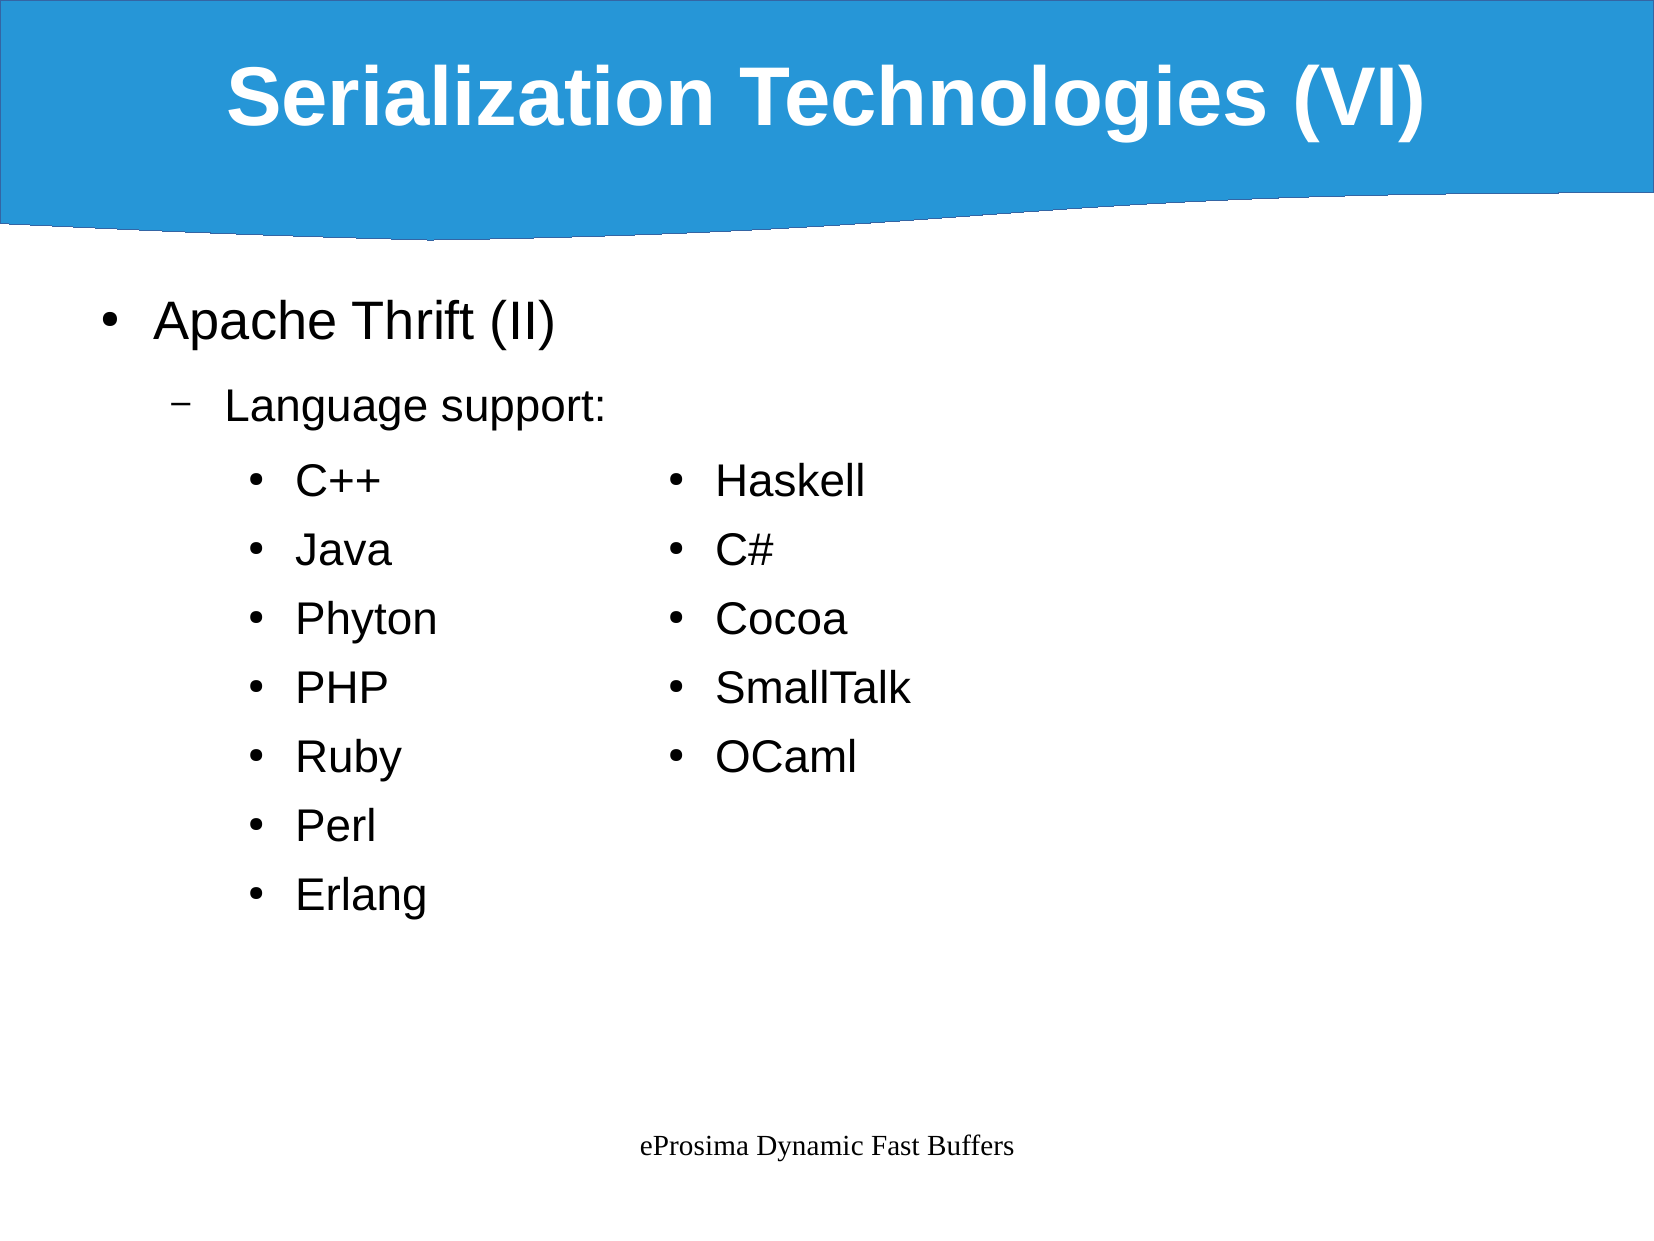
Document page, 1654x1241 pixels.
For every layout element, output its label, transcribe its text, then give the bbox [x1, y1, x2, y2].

list Haskell C# Cocoa SmallTalk OCaml [502, 296, 1186, 1146]
list Apache Thrift (II) Language support: C++ Java Phyton PHP Ruby Perl Erlang [82, 290, 766, 1141]
text_box Serialization Technologies (VI) [0, 0, 1654, 241]
